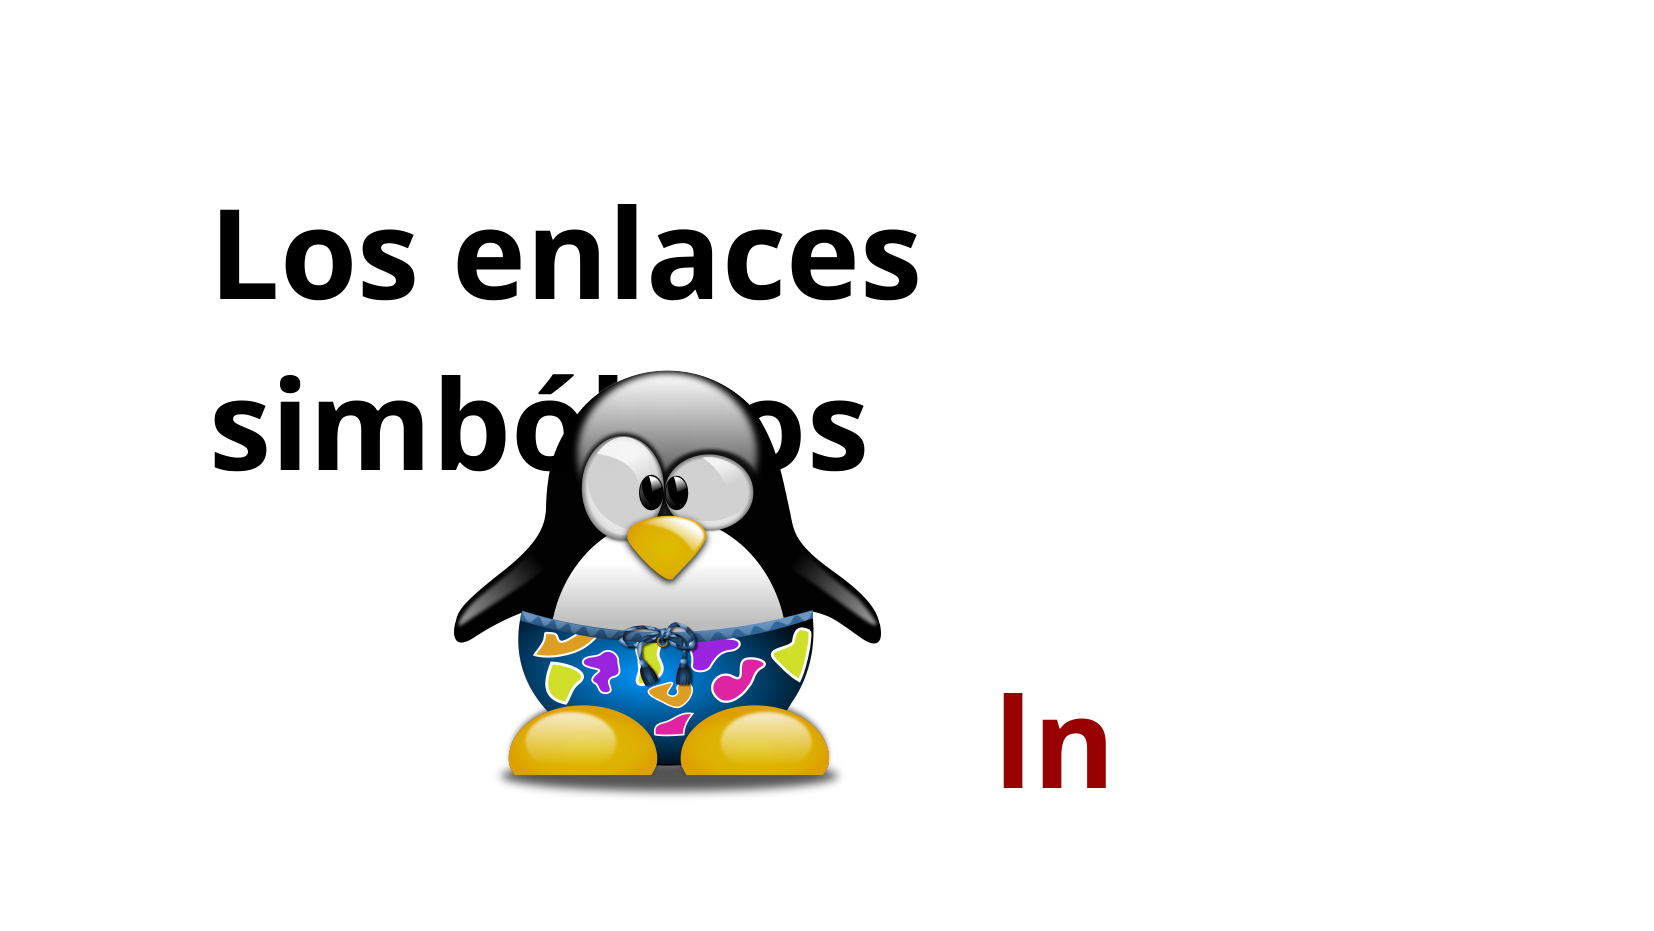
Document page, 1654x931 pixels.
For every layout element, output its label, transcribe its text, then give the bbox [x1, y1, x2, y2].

text_box ln [979, 647, 1145, 788]
picture [454, 365, 881, 802]
text_box Los enlaces simbólicos [194, 158, 1506, 424]
